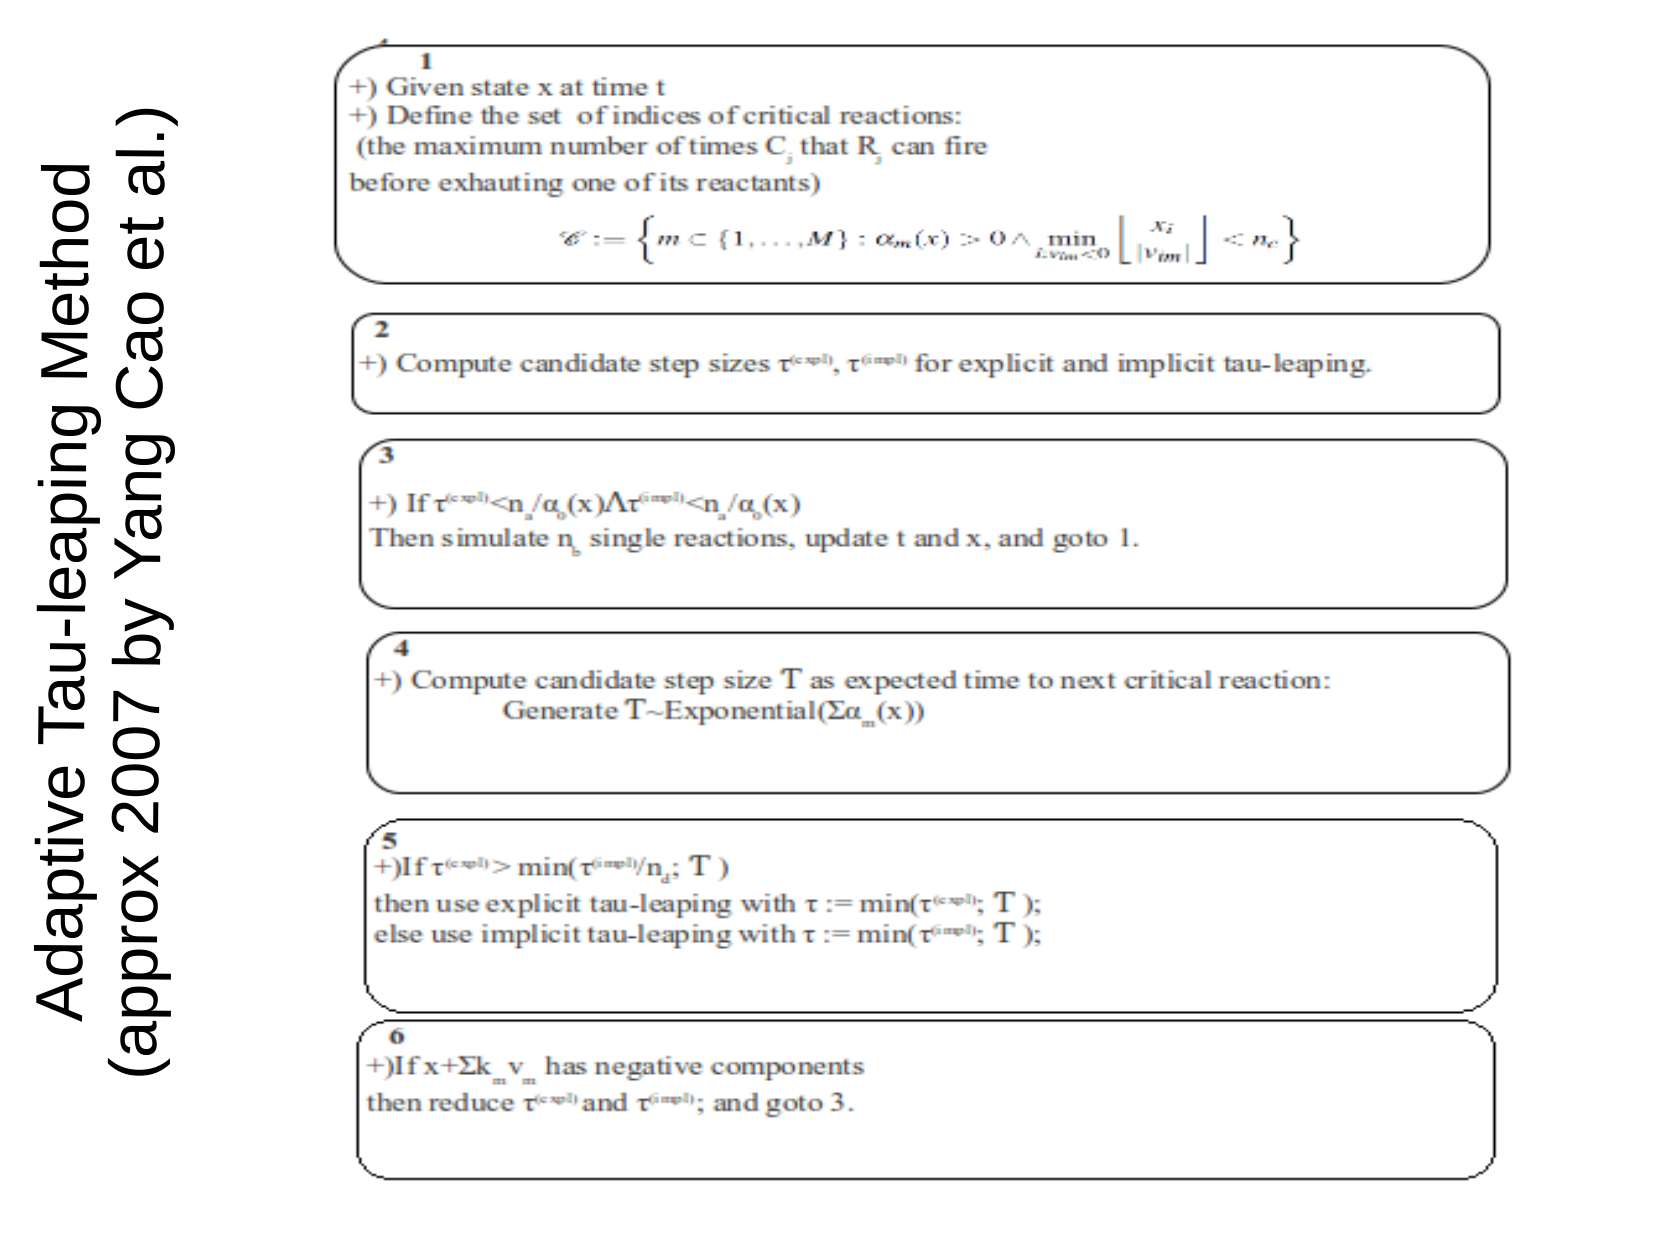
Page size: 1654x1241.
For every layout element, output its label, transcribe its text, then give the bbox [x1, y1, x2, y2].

picture [330, 29, 1546, 1211]
title Adaptive Tau-leaping Method (approx 2007 by Yang Cao et al.) [0, 29, 209, 1156]
